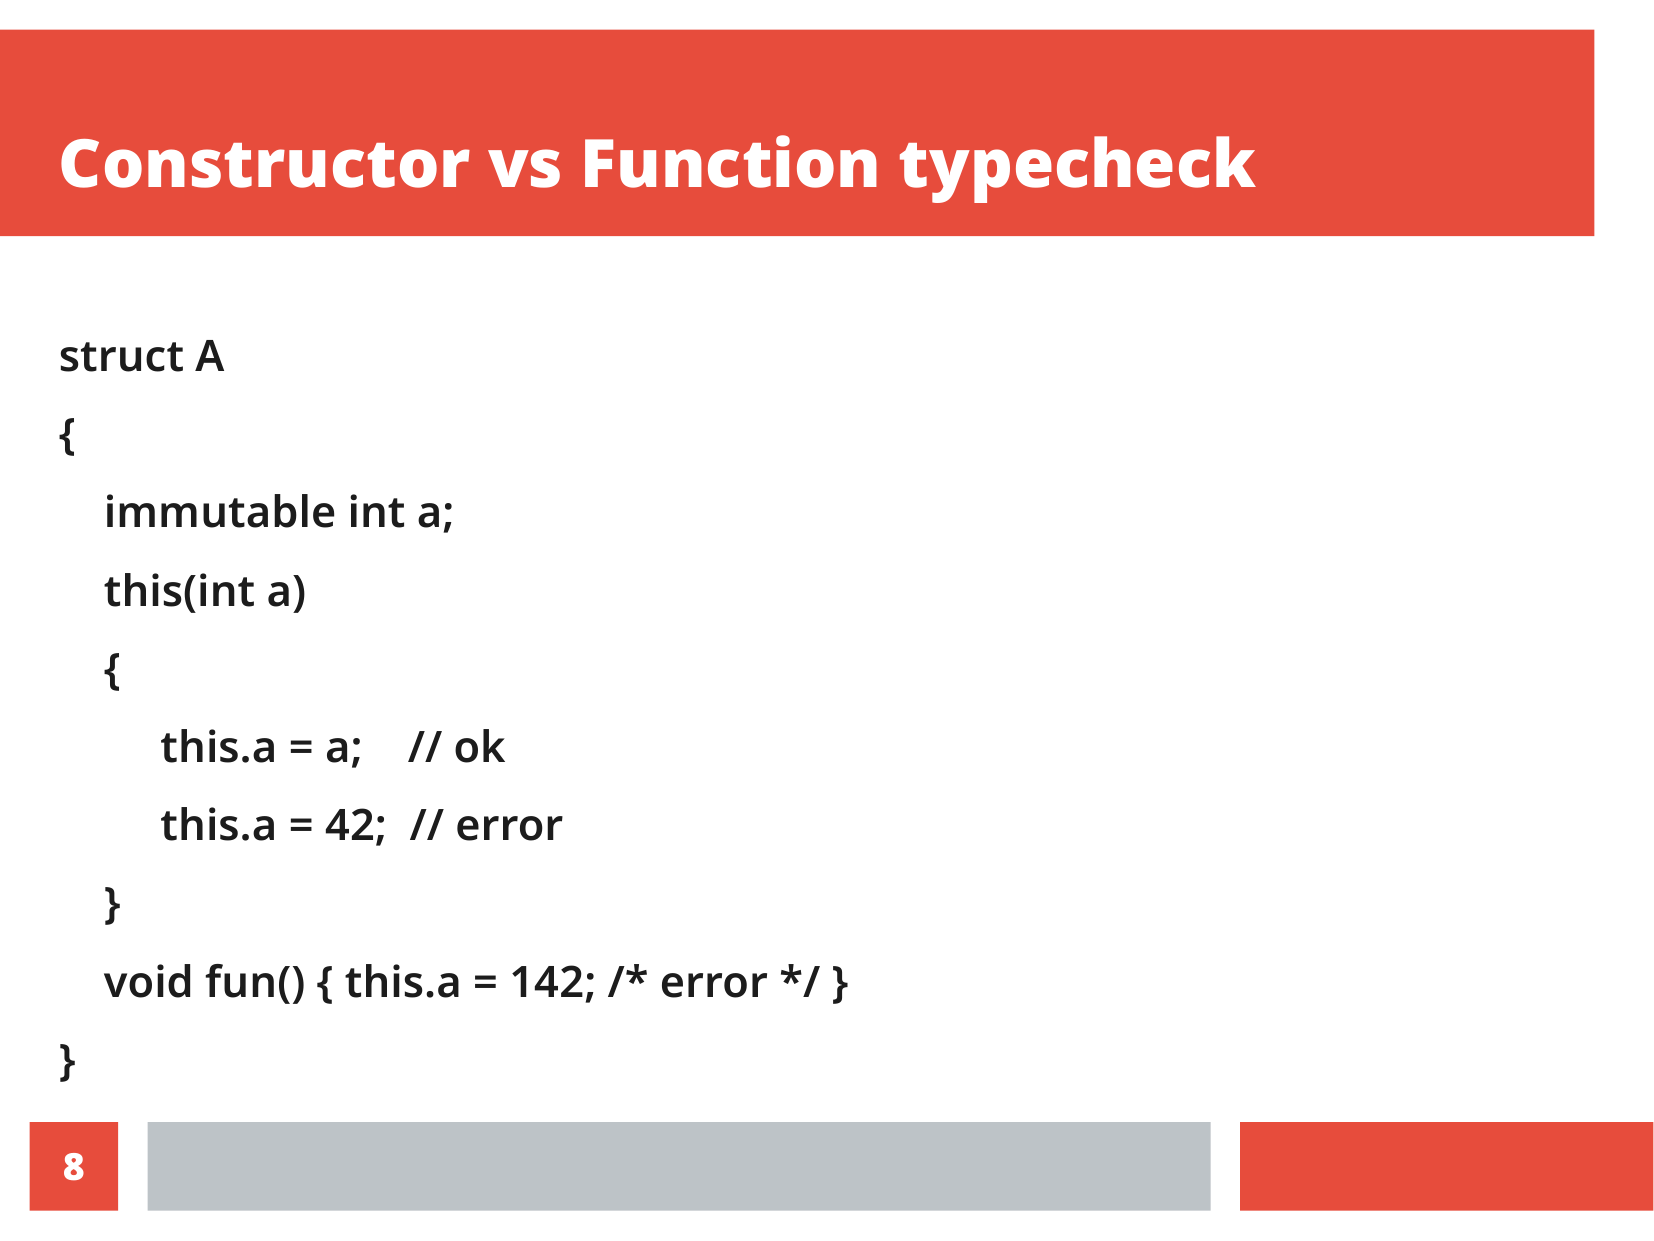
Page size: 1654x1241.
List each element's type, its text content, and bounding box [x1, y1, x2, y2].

title Constructor vs Function typecheck [59, 59, 1595, 207]
list struct A { immutable int a; this(int a) { this.a = a; // ok this.a = 42; // error } void fun() { this.a = 142; /* error */ } } [59, 324, 1565, 1093]
